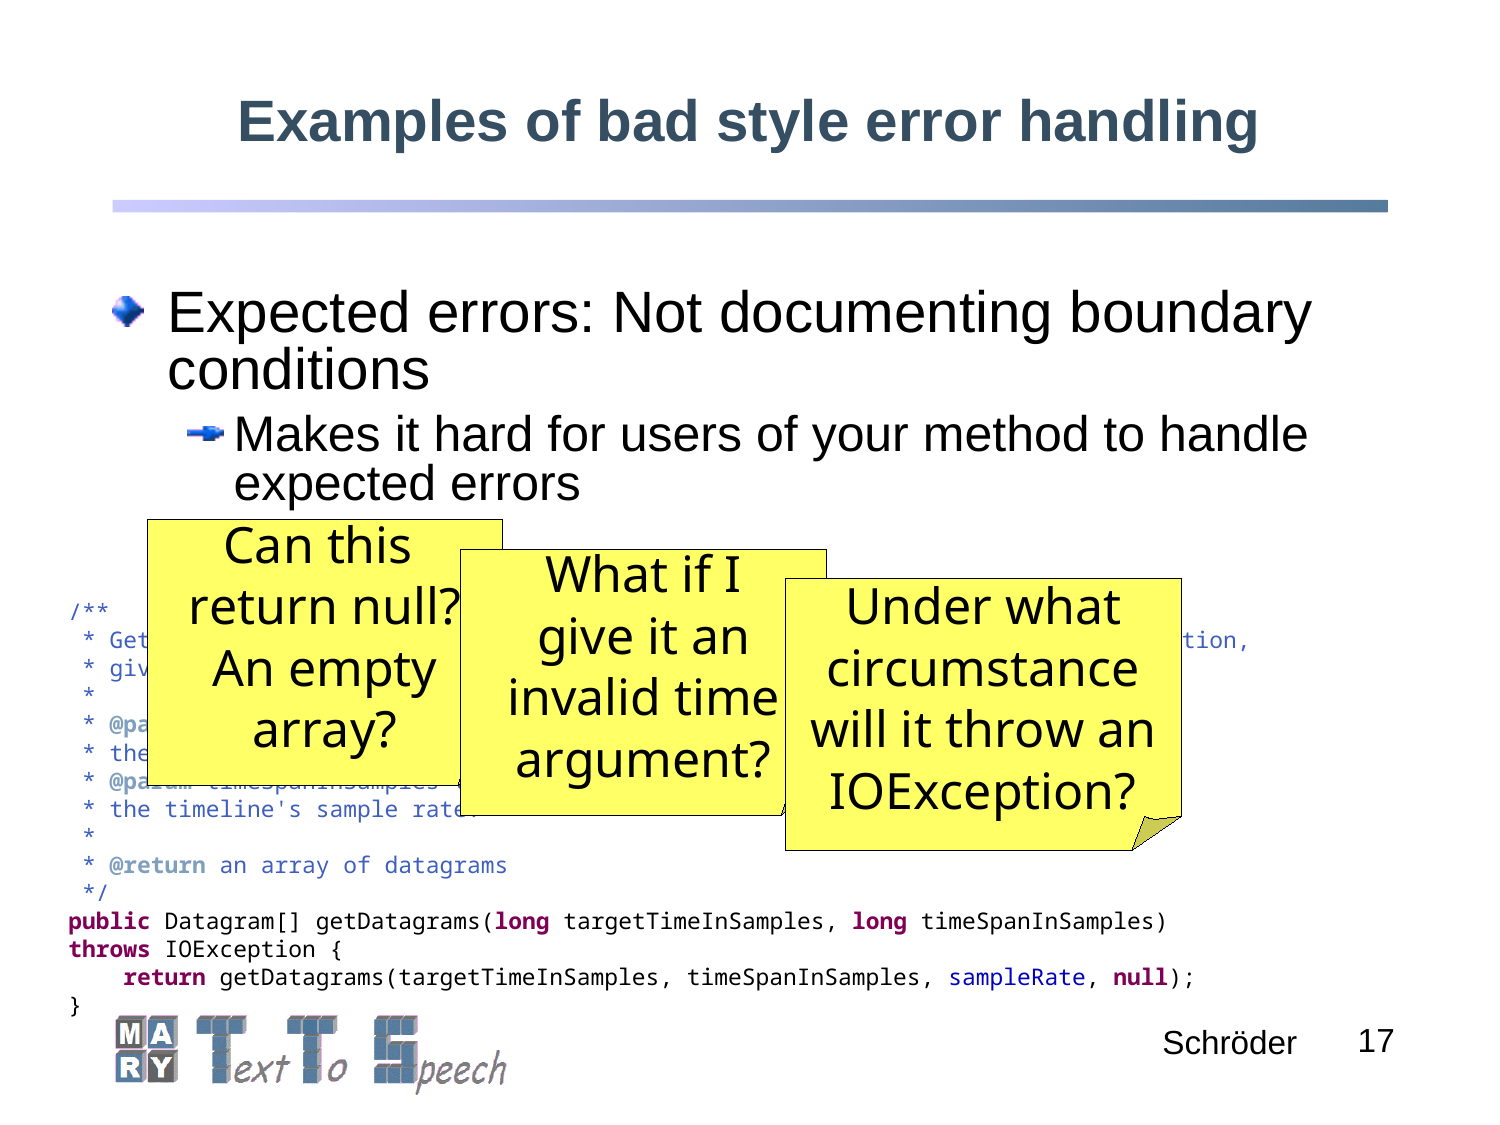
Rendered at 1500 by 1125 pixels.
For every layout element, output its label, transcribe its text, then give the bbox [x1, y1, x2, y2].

picture [112, 1012, 507, 1096]
text_box /** * Get the datagrams spanning a particular time range from a particular time location, * given in the timeline's sampling rate. * * @param targetTimeInSamples the requested position, in samples given * the timeline's sample rate. * @param timeSpanInSamples the requested time span, in samples given * the timeline's sample rate. * * @return an array of datagrams */ public Datagram[] getDatagrams(long targetTimeInSamples, long timeSpanInSamples) throws IOException { return getDatagrams(targetTimeInSamples, timeSpanInSamples, sampleRate, null); } [0, 590, 1472, 997]
title Examples of bad style error handling [112, 57, 1387, 193]
text_box Under what circumstance will it throw an IOException? [785, 578, 1182, 851]
text_box Can this return null? An empty array? [147, 519, 503, 786]
list Expected errors: Not documenting boundary conditions Makes it hard for users of your method to handle expected errors [112, 287, 1387, 590]
text_box What if I give it an invalid time argument? [460, 549, 827, 816]
